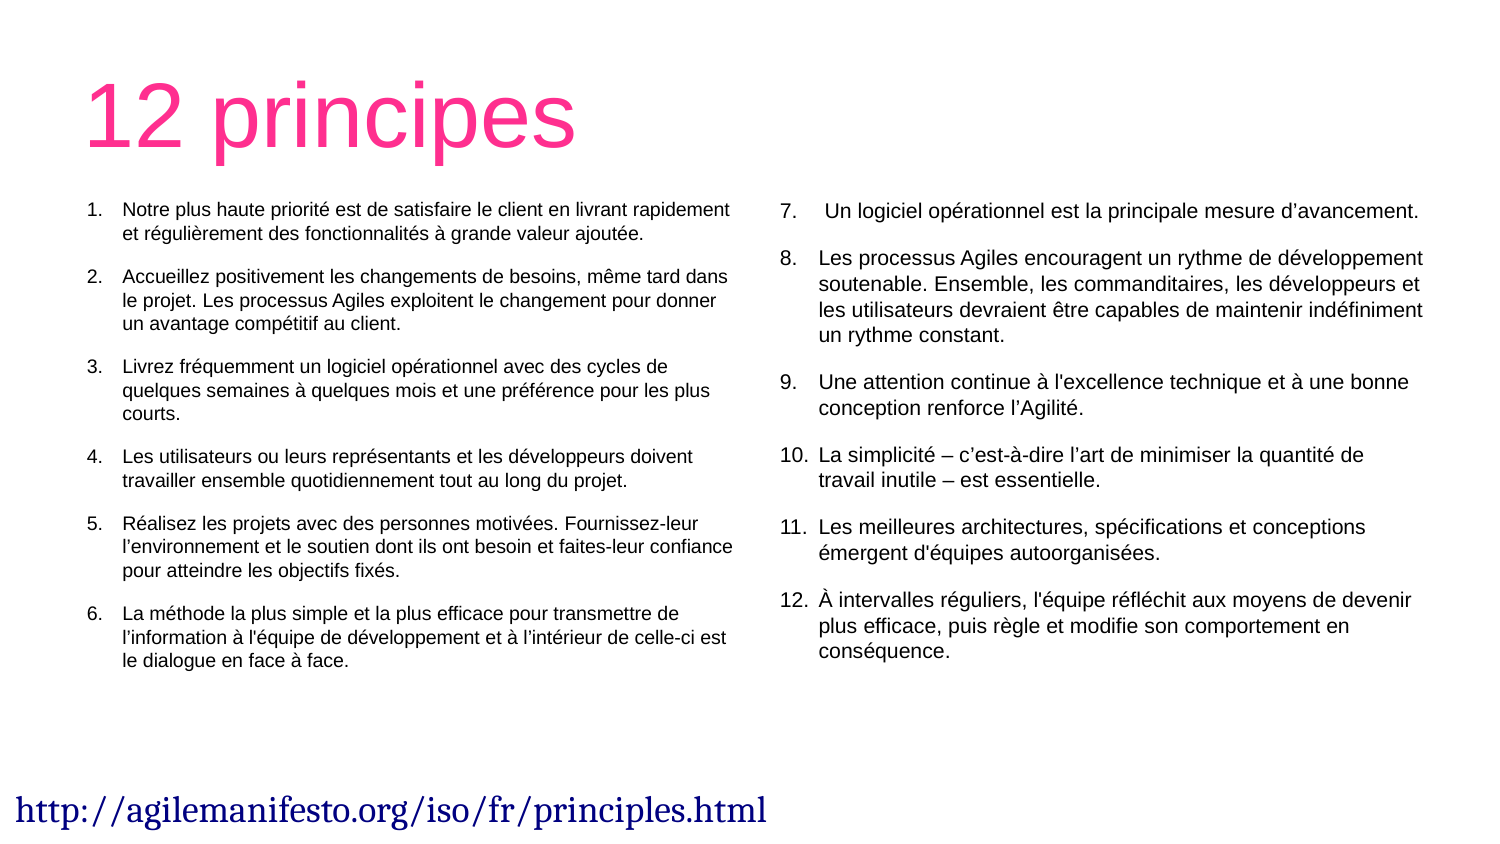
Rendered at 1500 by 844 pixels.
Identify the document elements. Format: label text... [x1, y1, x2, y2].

text_box http://agilemanifesto.org/iso/fr/principles.html [0, 779, 1500, 835]
list Un logiciel opérationnel est la principale mesure d’avancement. Les processus Agiles encouragent un rythme de développement soutenable. Ensemble, les commanditaires, les développeurs et les utilisateurs devraient être capables de maintenir indéfiniment un rythme constant. Une attention continue à l'excellence technique et à une bonne conception renforce l’Agilité. La simplicité – c’est-à-dire l’art de minimiser la quantité de travail inutile – est essentielle. Les meilleures architectures, spécifications et conceptions émergent d'équipes autoorganisées. À intervalles réguliers, l'équipe réfléchit aux moyens de devenir plus efficace, puis règle et modifie son comportement en conséquence. [766, 197, 1426, 687]
list Notre plus haute priorité est de satisfaire le client en livrant rapidement et régulièrement des fonctionnalités à grande valeur ajoutée. Accueillez positivement les changements de besoins, même tard dans le projet. Les processus Agiles exploitent le changement pour donner un avantage compétitif au client. Livrez fréquemment un logiciel opérationnel avec des cycles de quelques semaines à quelques mois et une préférence pour les plus courts. Les utilisateurs ou leurs représentants et les développeurs doivent travailler ensemble quotidiennement tout au long du projet. Réalisez les projets avec des personnes motivées. Fournissez-leur l’environnement et le soutien dont ils ont besoin et faites-leur confiance pour atteindre les objectifs fixés. La méthode la plus simple et la plus efficace pour transmettre de l’information à l'équipe de développement et à l’intérieur de celle-ci est le dialogue en face à face. [75, 197, 734, 687]
text_box 12 principes [76, 31, 1329, 248]
